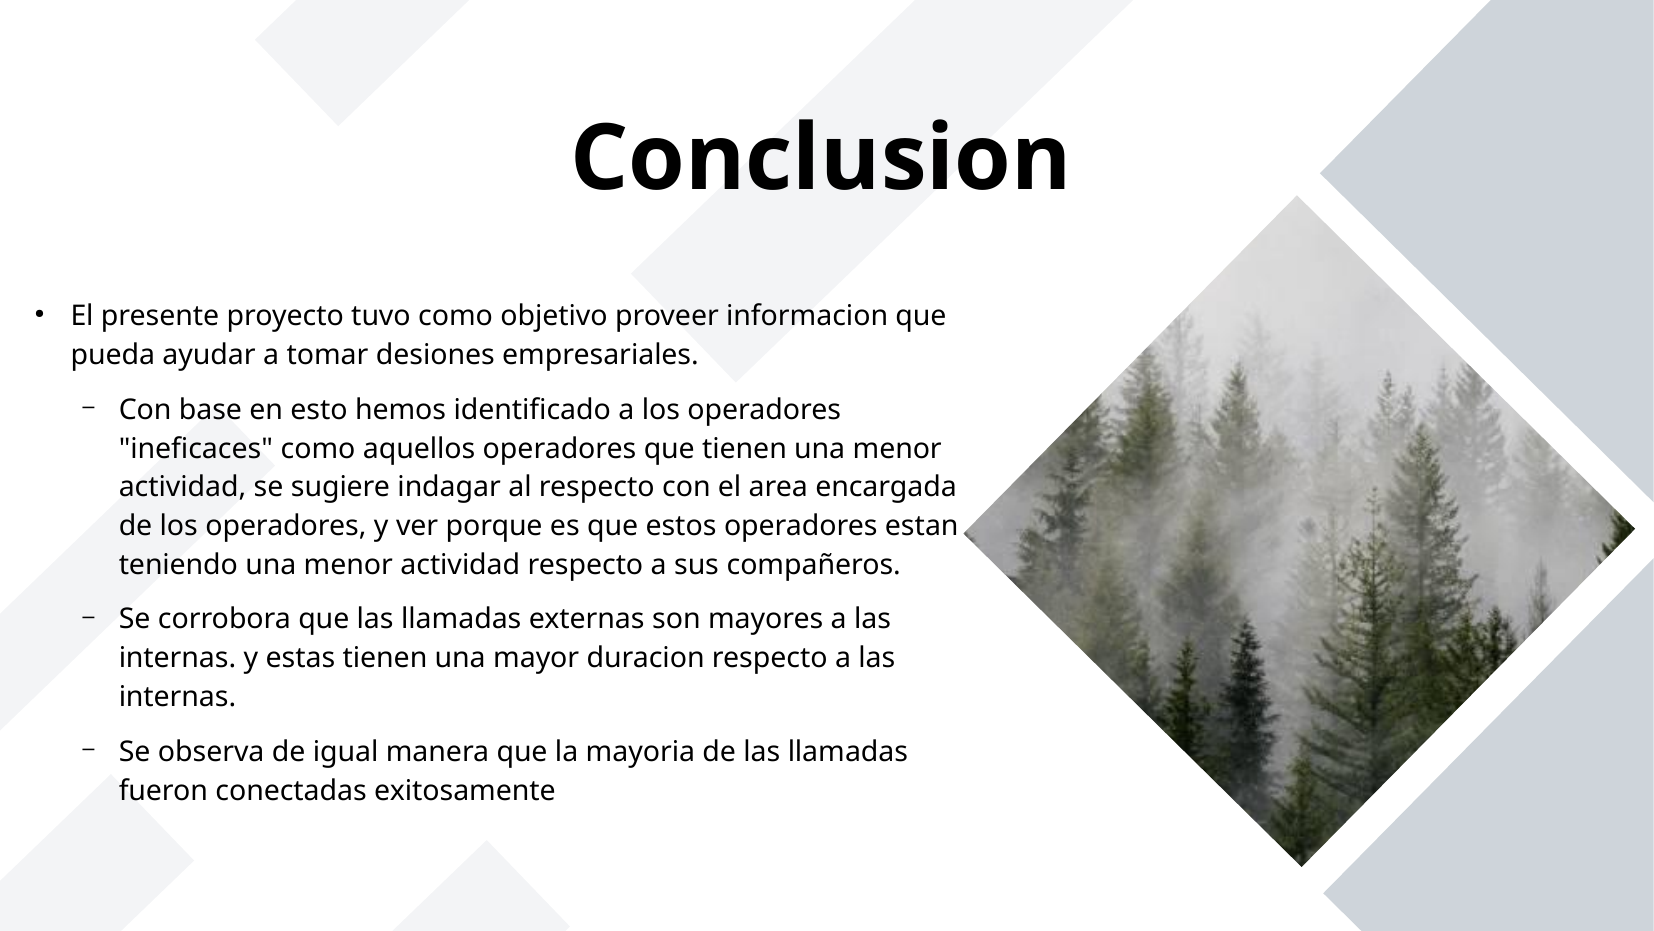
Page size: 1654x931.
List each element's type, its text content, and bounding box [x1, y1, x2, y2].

text_box [975, 233, 1636, 867]
title Conclusion [76, 76, 1565, 233]
list El presente proyecto tuvo como objetivo proveer informacion que pueda ayudar a tomar desiones empresariales. Con base en esto hemos identificado a los operadores "ineficaces" como aquellos operadores que tienen una menor actividad, se sugiere indagar al respecto con el area encargada de los operadores, y ver porque es que estos operadores estan teniendo una menor actividad respecto a sus compañeros. Se corrobora que las llamadas externas son mayores a las internas. y estas tienen una mayor duracion respecto a las internas. Se observa de igual manera que la mayoria de las llamadas fueron conectadas exitosamente [22, 295, 975, 835]
